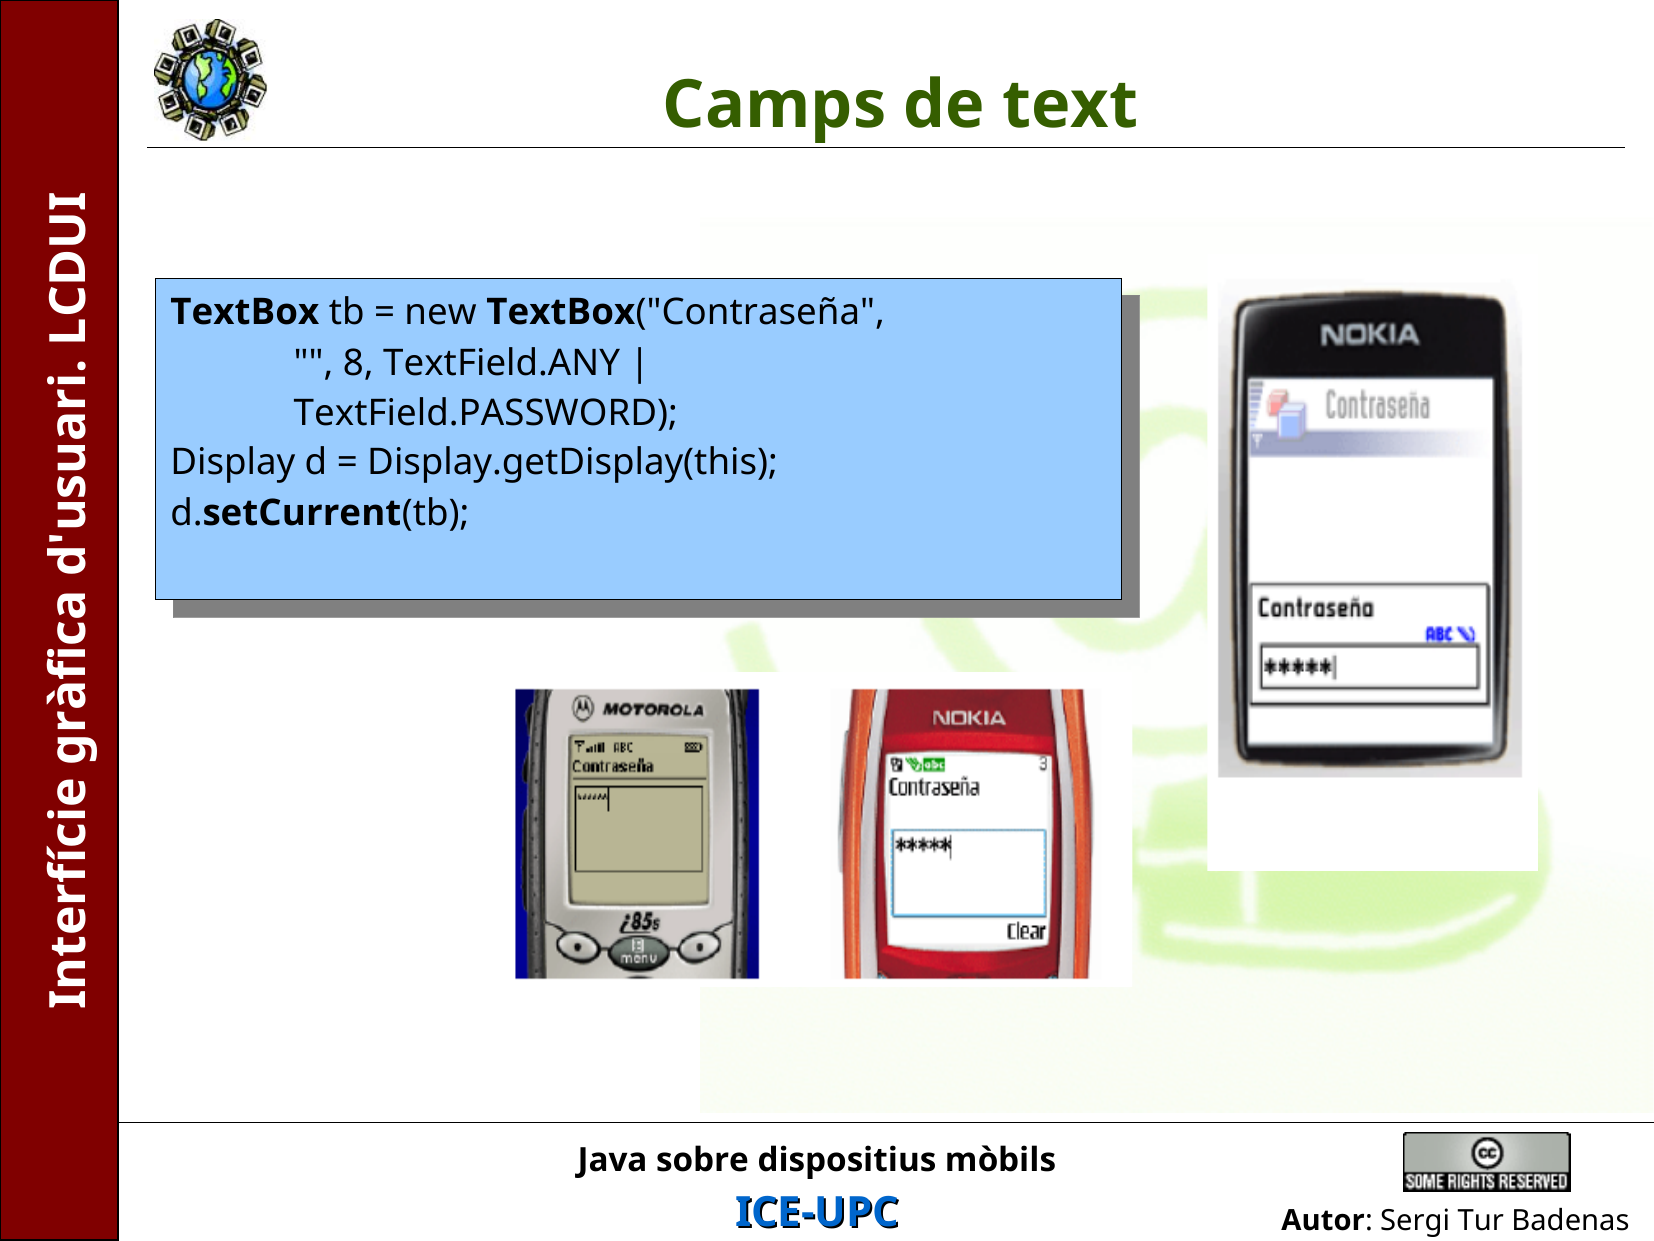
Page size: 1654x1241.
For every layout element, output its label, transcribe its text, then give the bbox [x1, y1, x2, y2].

text_box TextBox tb = new TextBox("Contraseña", "", 8, TextField.ANY | TextField.PASSWORD); Display d = Display.getDisplay(this); d.setCurrent(tb); [155, 278, 1122, 600]
title Camps de text [232, 53, 1570, 150]
picture [1403, 1132, 1571, 1192]
picture [154, 19, 268, 142]
picture [496, 217, 1654, 1113]
